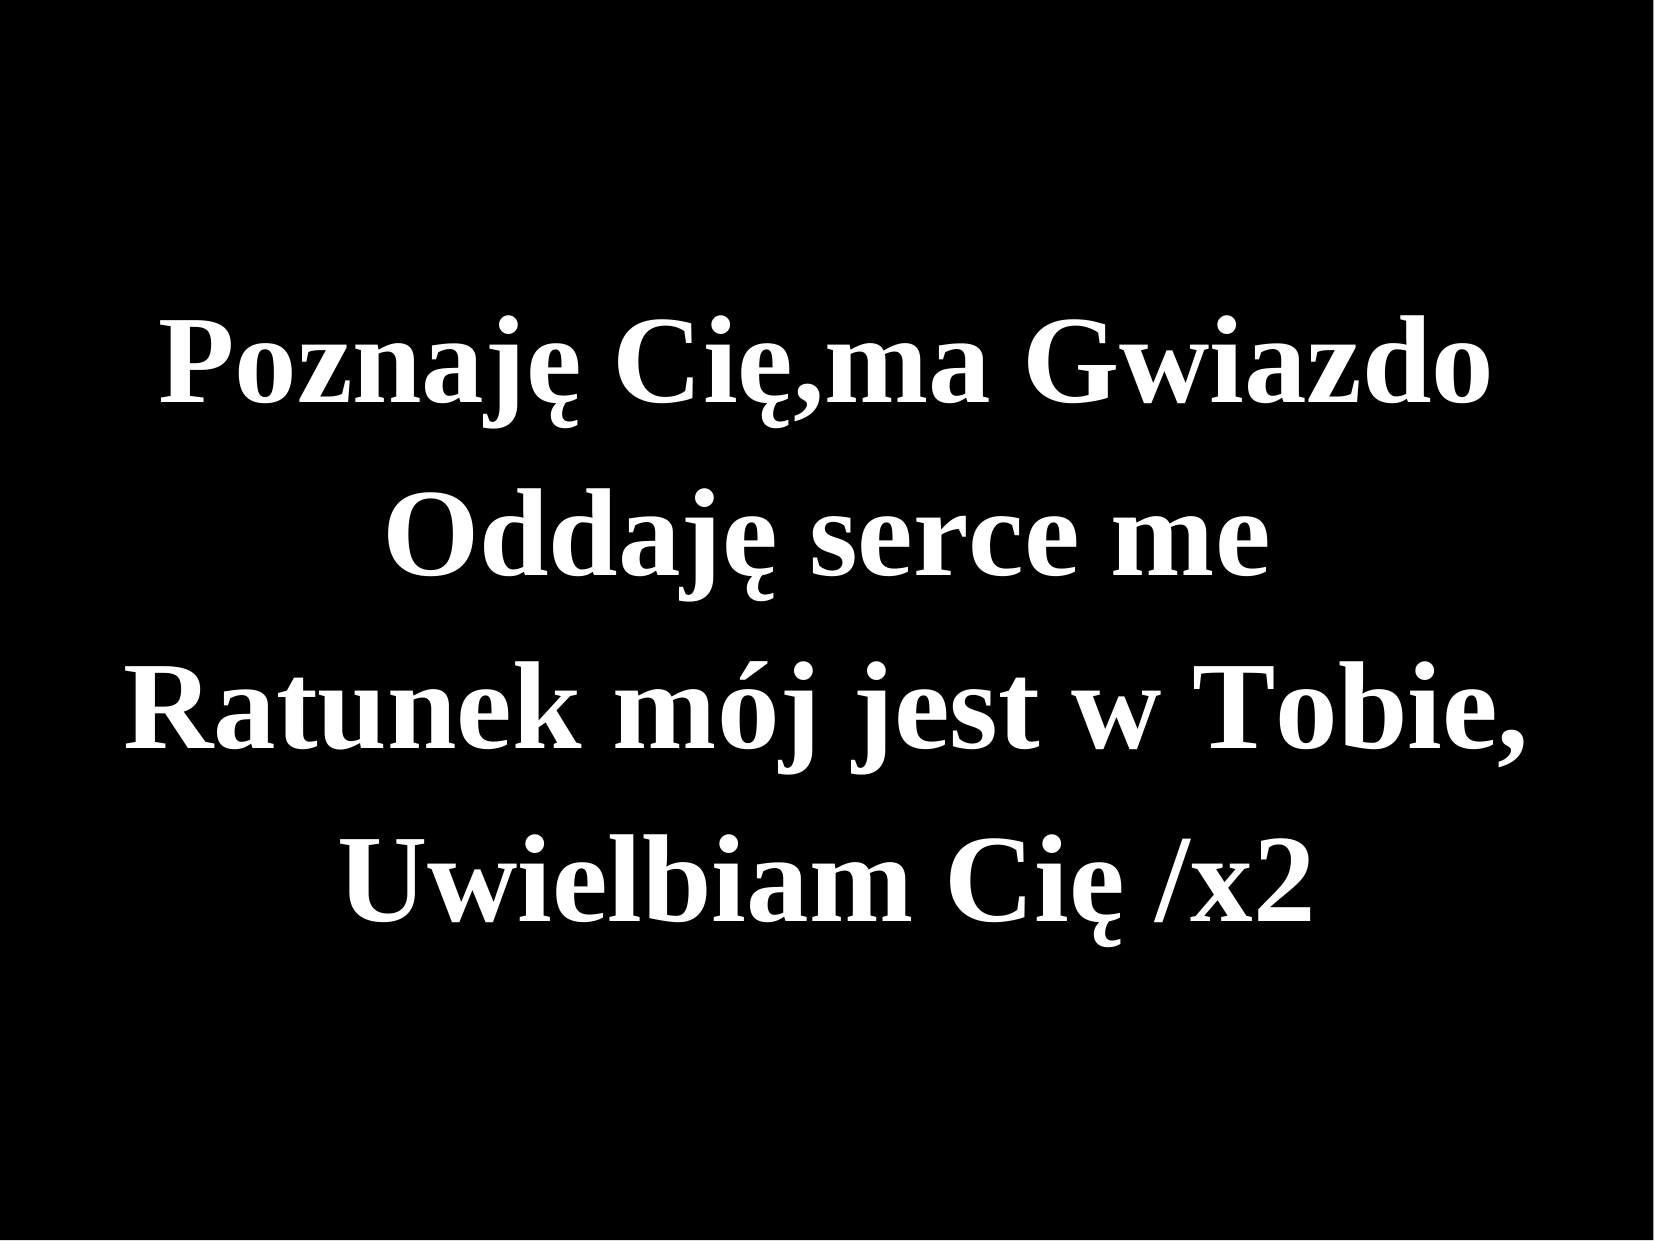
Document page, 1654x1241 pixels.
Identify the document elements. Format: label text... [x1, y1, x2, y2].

title Poznaję Cię,ma Gwiazdo ppp Oddaję serce me ppp Ratunek mój jest w Tobie, ppp Uwielbiam Cię /x2 [0, 0, 1654, 1241]
